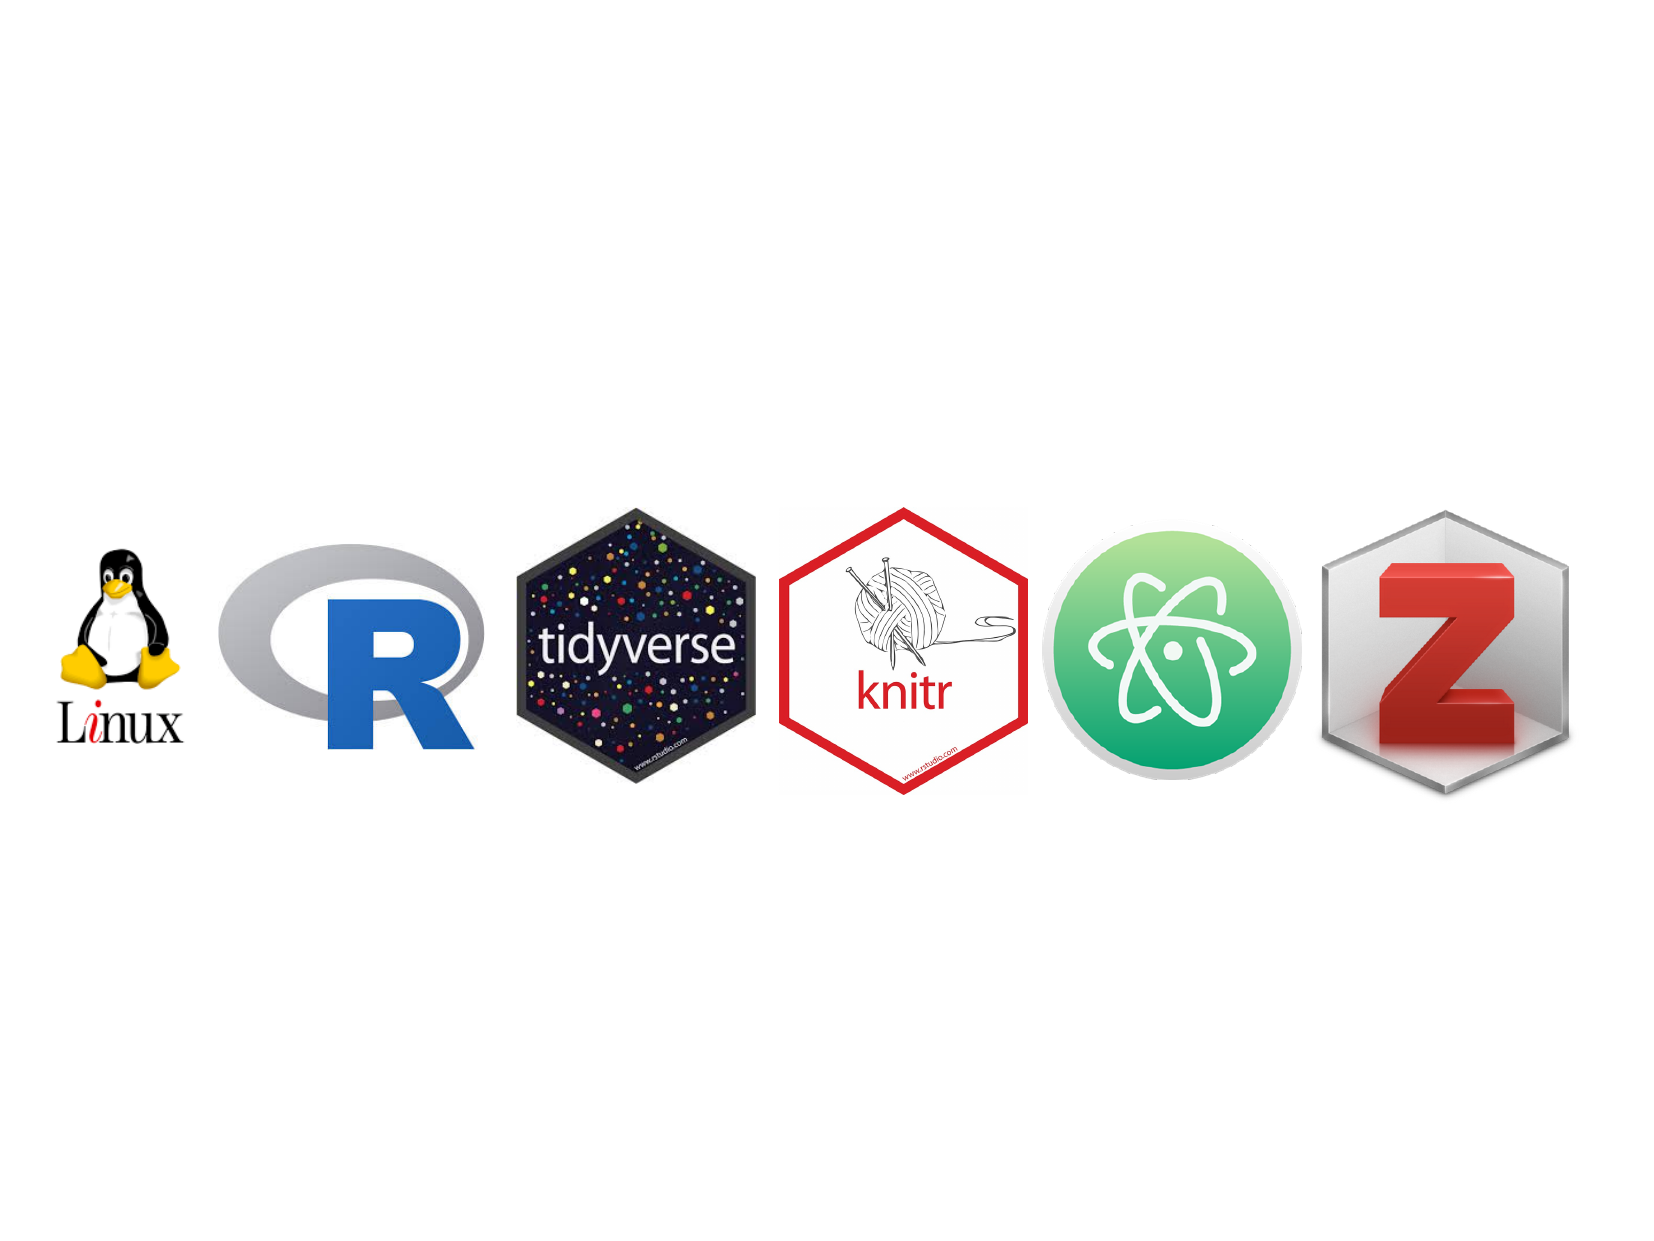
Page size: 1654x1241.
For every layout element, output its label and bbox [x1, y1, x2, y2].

picture [516, 507, 756, 784]
picture [779, 507, 1028, 795]
picture [1042, 507, 1595, 807]
picture [0, 525, 485, 768]
